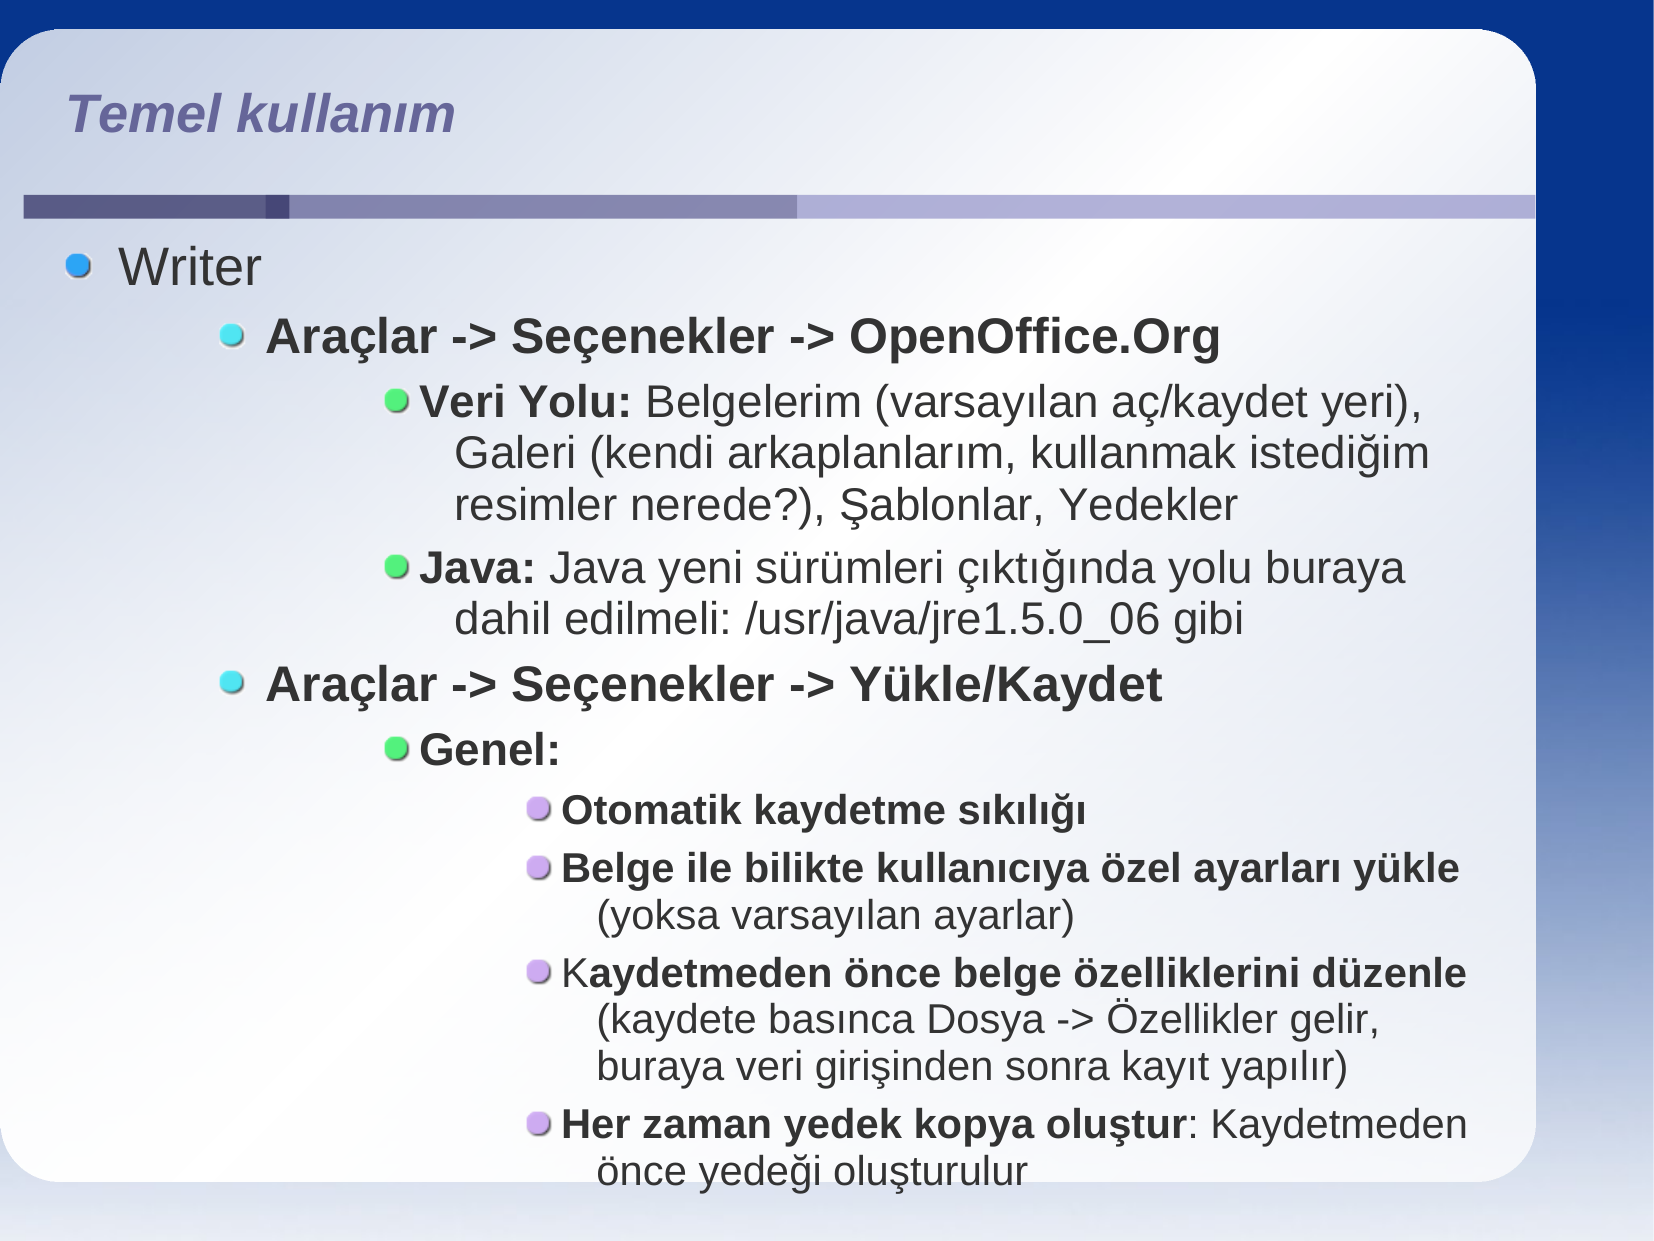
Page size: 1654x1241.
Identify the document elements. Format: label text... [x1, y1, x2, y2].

list Writer Araçlar -> Seçenekler -> OpenOffice.Org Veri Yolu: Belgelerim (varsayılan aç/kaydet yeri), Galeri (kendi arkaplanlarım, kullanmak istediğim resimler nerede?), Şablonlar, Yedekler Java: Java yeni sürümleri çıktığında yolu buraya dahil edilmeli: /usr/java/jre1.5.0_06 gibi Araçlar -> Seçenekler -> Yükle/Kaydet Genel: Otomatik kaydetme sıkılığı Belge ile bilikte kullanıcıya özel ayarları yükle (yoksa varsayılan ayarlar) Kaydetmeden önce belge özelliklerini düzenle (kaydete basınca Dosya -> Özellikler gelir, buraya veri girişinden sonra kayıt yapılır) Her zaman yedek kopya oluştur: Kaydetmeden önce yedeği oluşturulur [29, 236, 1506, 1152]
picture [0, 0, 1654, 1241]
title Temel kullanım [29, 49, 1506, 178]
